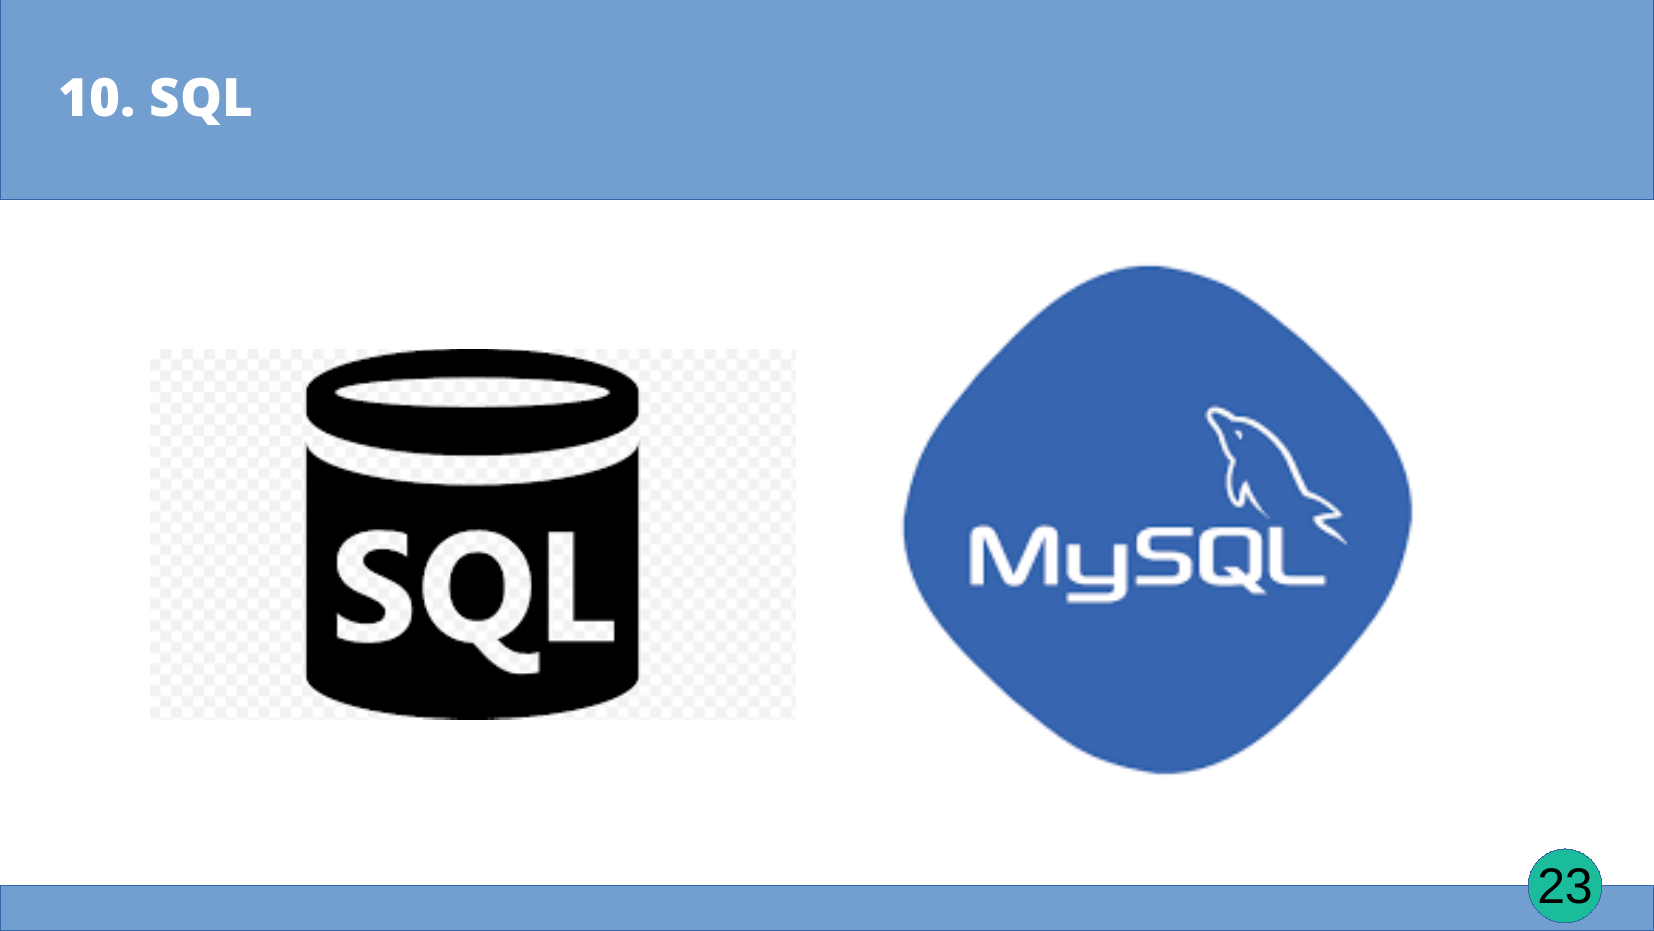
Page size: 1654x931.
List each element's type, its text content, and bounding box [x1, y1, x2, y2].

picture [840, 202, 1478, 841]
picture [150, 349, 796, 721]
title 10. SQL [59, 37, 1595, 155]
